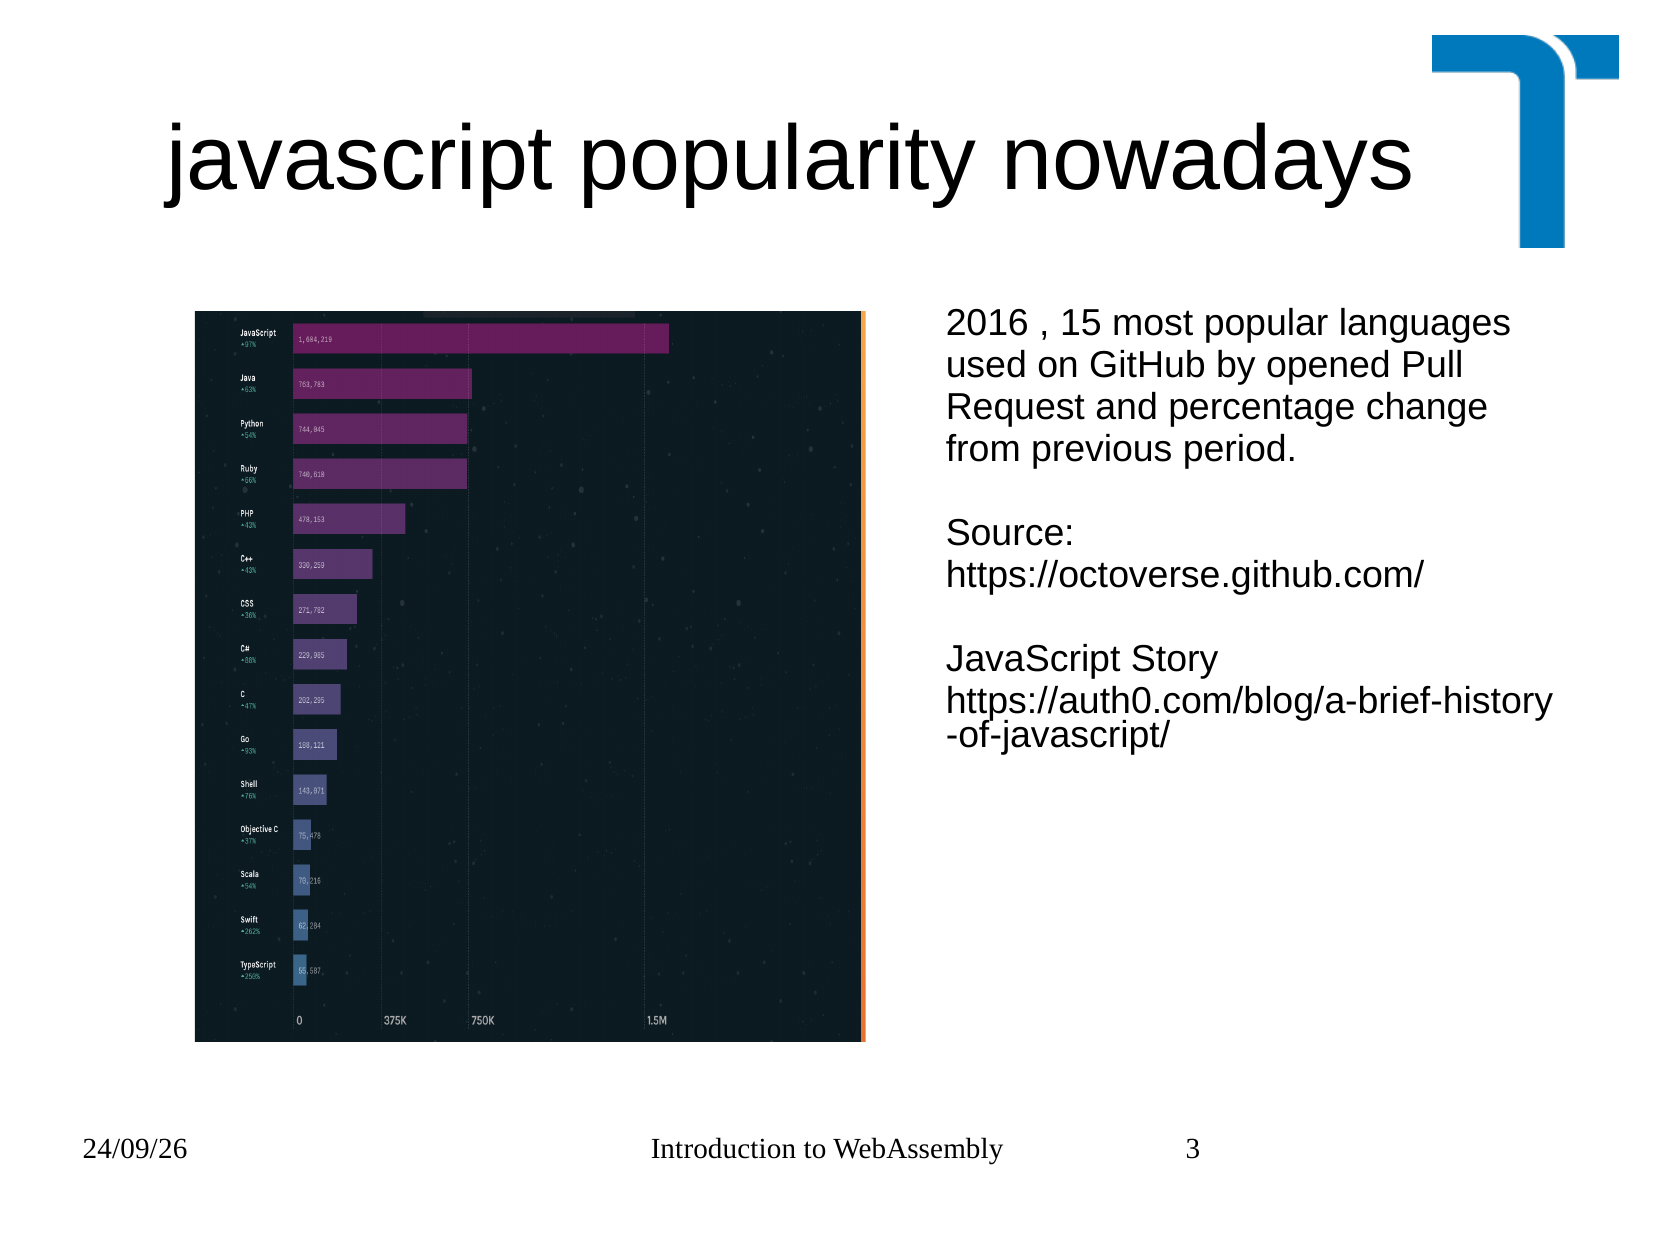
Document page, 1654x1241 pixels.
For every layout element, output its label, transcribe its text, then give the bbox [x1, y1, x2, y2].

title javascript popularity nowadays [82, 49, 1501, 257]
picture [194, 311, 866, 1042]
text_box [1185, 1129, 1571, 1216]
text_box 2016 , 15 most popular languages used on GitHub by opened Pull Request and percentage change from previous period. Source: https://octoverse.github.com/ JavaScript Story https://auth0.com/blog/a-brief-history-of-javascript/ [931, 294, 1571, 832]
text_box 07/09/2017 [82, 1129, 468, 1216]
text_box Introduction to WebAssembly [565, 1129, 1090, 1216]
